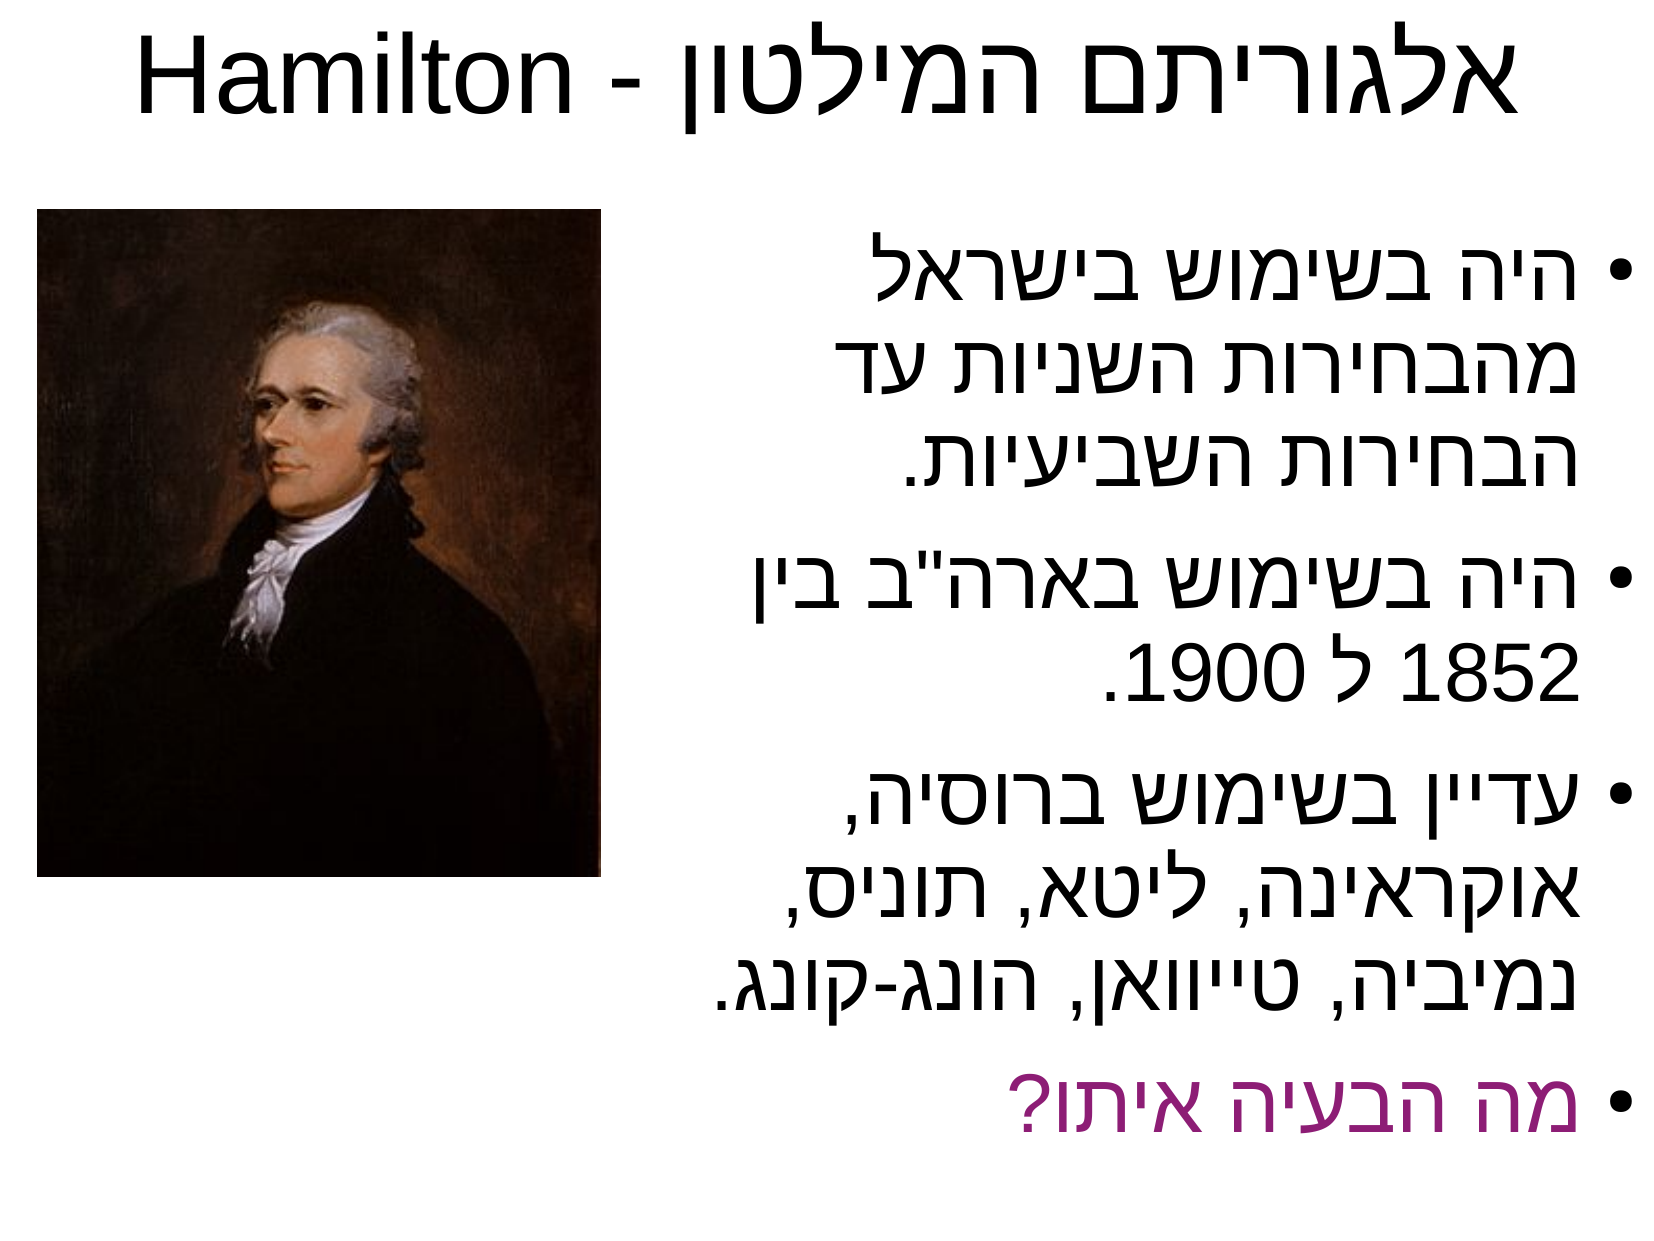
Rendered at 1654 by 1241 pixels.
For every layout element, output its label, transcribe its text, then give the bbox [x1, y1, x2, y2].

title אלגוריתם המילטון - Hamilton [0, 0, 1654, 151]
picture [37, 209, 601, 877]
list היה בשימוש בישראל מהבחירות השניות עד הבחירות השביעיות. היה בשימוש בארה"ב בין 1852 ל 1900. עדיין בשימוש ברוסיה, אוקראינה, ליטא, תוניס, נמיביה, טייוואן, הונג-קונג. מה הבעיה איתו? [660, 225, 1654, 1126]
